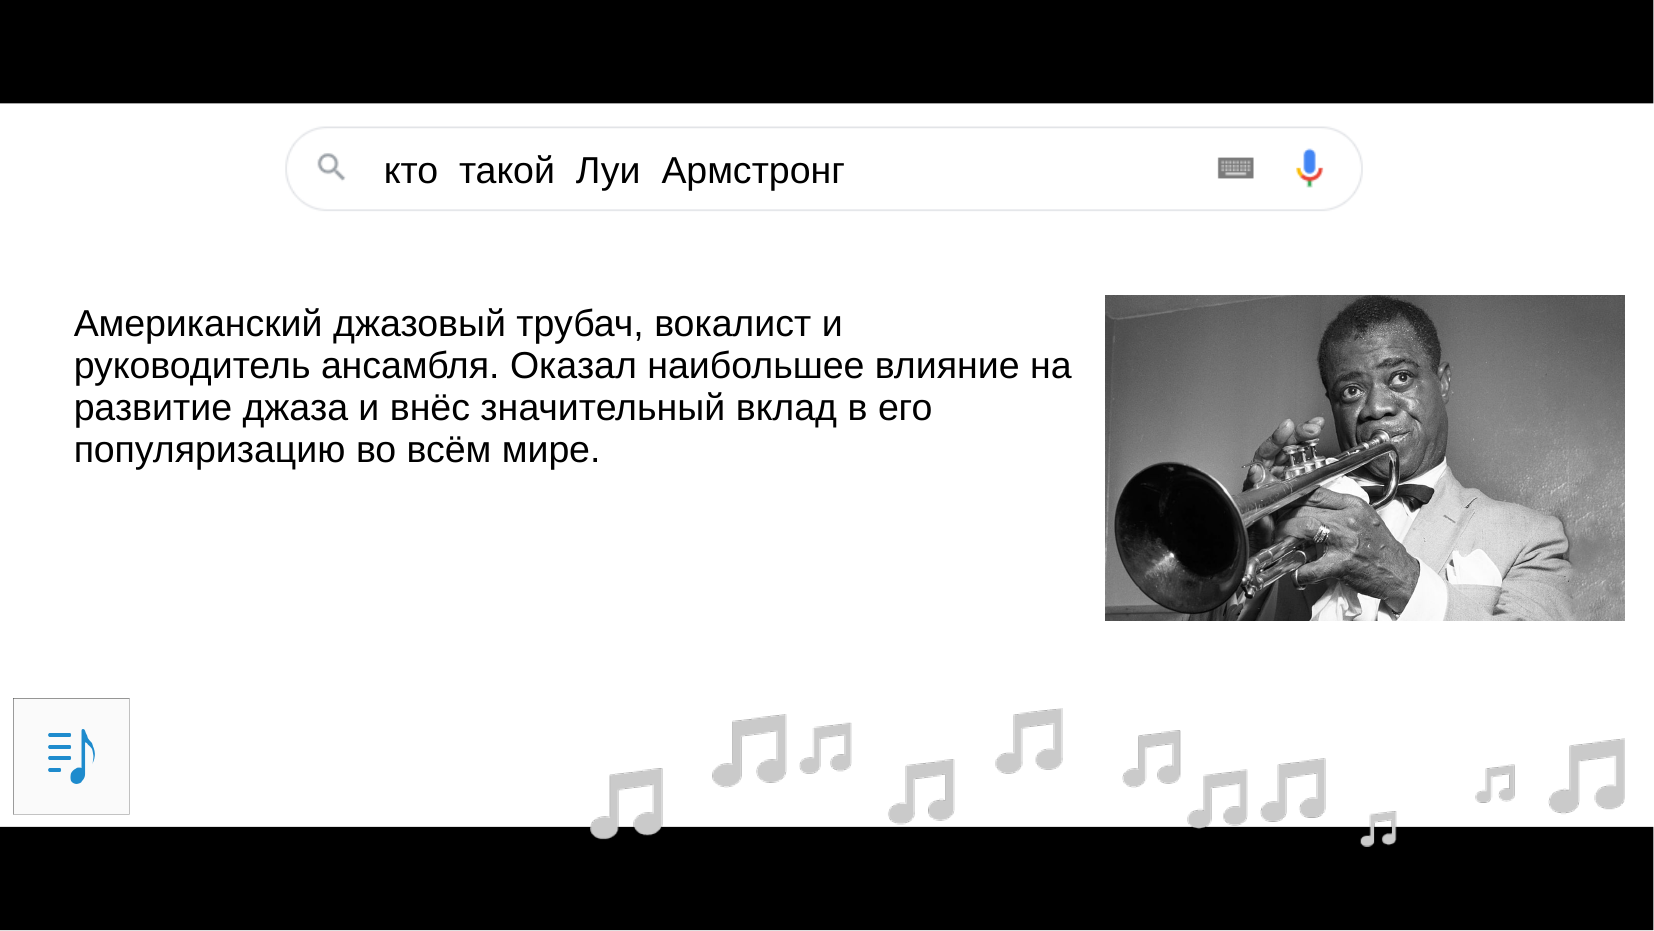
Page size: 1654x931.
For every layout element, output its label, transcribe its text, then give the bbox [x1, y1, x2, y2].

picture [262, 115, 1391, 224]
picture [1105, 295, 1625, 621]
text_box [11, 696, 130, 815]
text_box кто такой Луи Армстронг [369, 141, 1182, 199]
text_box Американский джазовый трубач, вокалист и руководитель ансамбля. Оказал наибольшее влияние на развитие джаза и внёс значительный вклад в его популяризацию во всём мире. [59, 295, 1093, 621]
